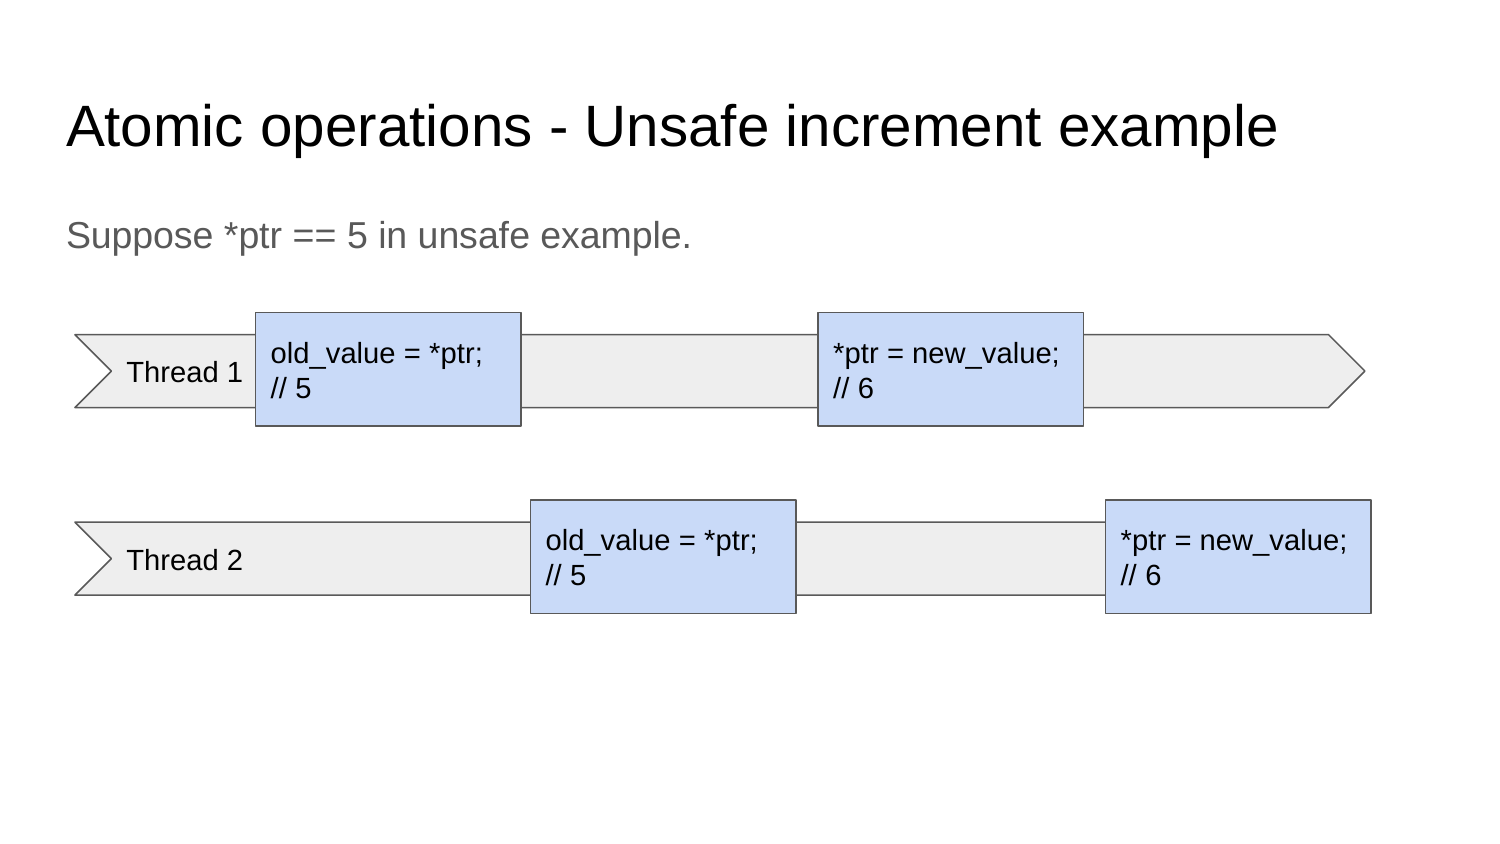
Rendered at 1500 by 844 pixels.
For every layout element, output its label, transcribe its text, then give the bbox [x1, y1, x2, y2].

text_box old_value = *ptr; // 5 [255, 312, 522, 426]
title Atomic operations - Unsafe increment example [51, 72, 1449, 167]
text_box Thread 1 [74, 334, 255, 408]
text_box old_value = *ptr; // 5 [530, 499, 797, 614]
text_box *ptr = new_value; // 6 [1105, 499, 1372, 614]
text_box Thread 1 [522, 334, 818, 408]
list Suppose *ptr == 5 in unsafe example. [51, 189, 1449, 750]
text_box *ptr = new_value; // 6 [818, 312, 1084, 426]
text_box Thread 1 [1084, 334, 1365, 408]
